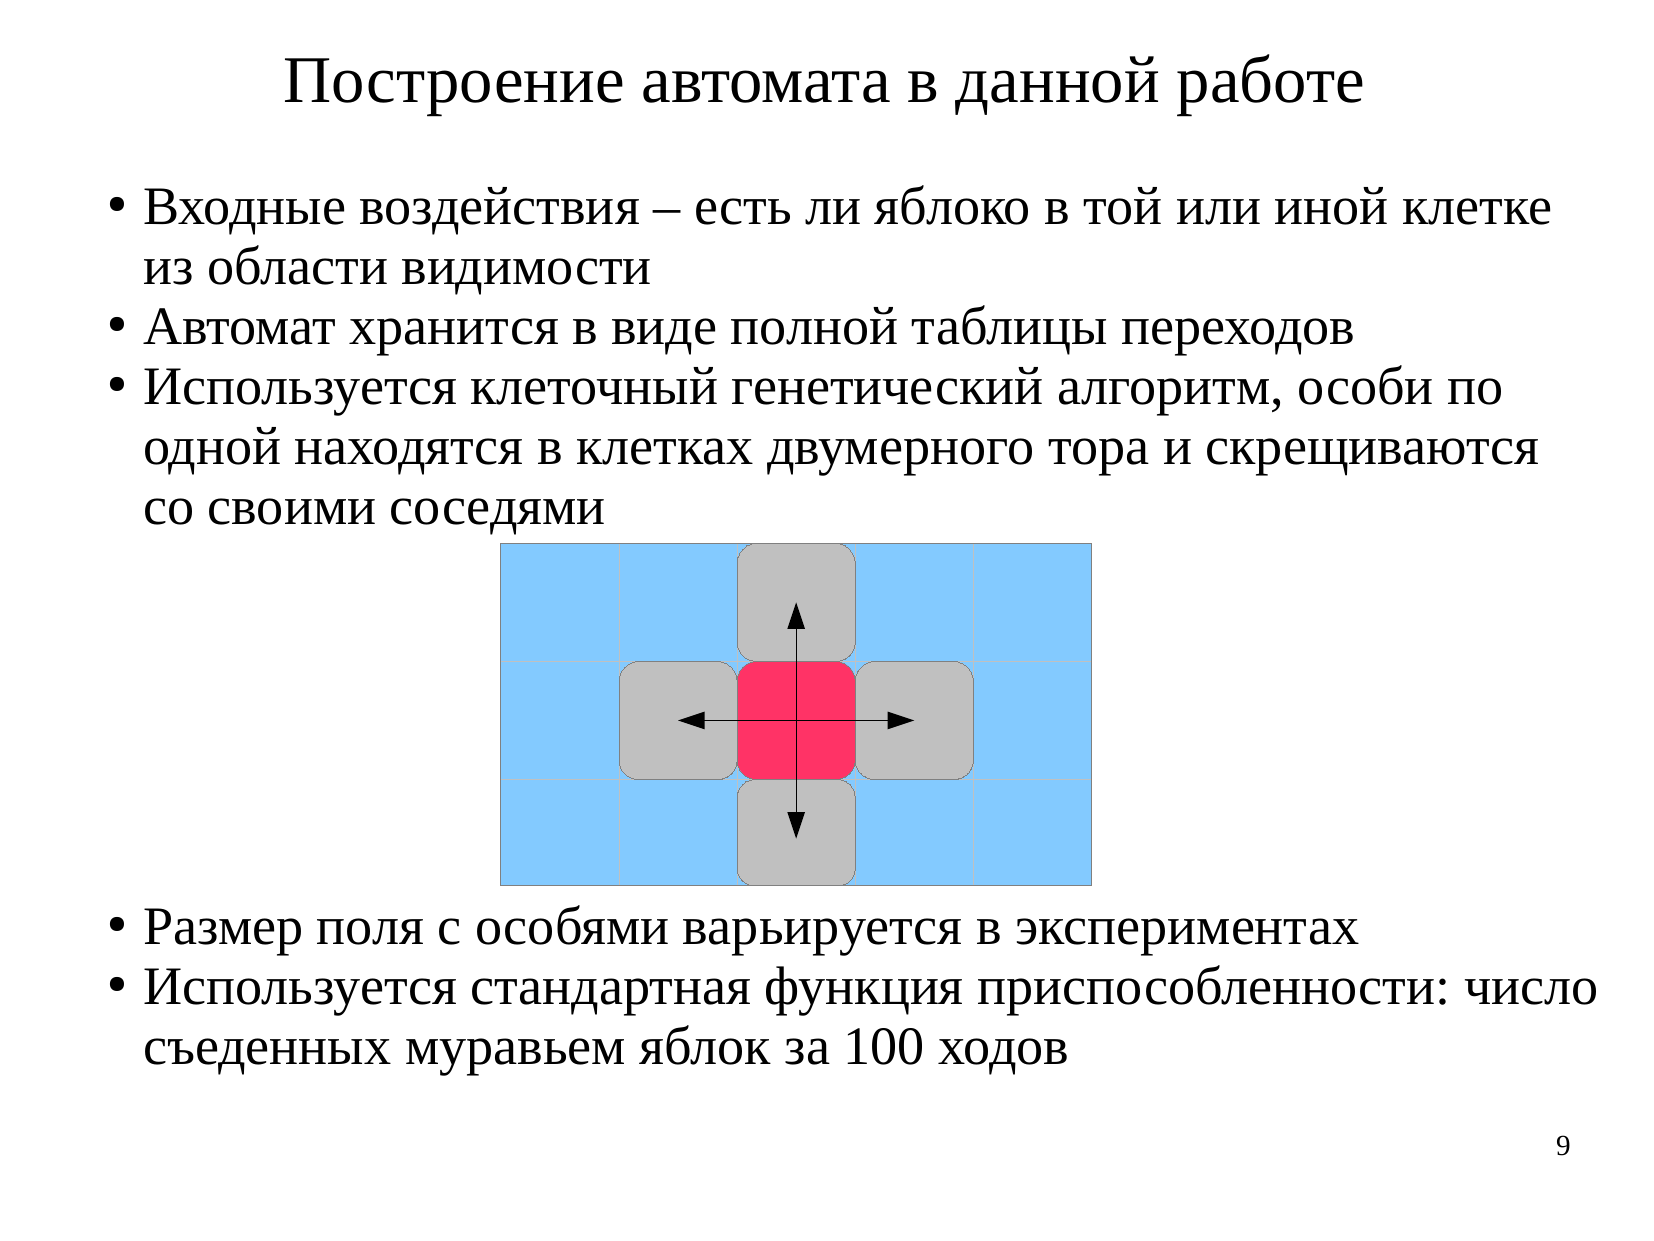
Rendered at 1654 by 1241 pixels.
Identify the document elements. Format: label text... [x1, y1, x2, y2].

text_box Построение автомата в данной работе [268, 35, 1382, 125]
text_box Входные воздействия – есть ли яблоко в той или иной клетке из области видимости Автомат хранится в виде полной таблицы переходов Используется клеточный генетический алгоритм, особи по одной находятся в клетках двумерного тора и скрещиваются со своими соседями Размер поля с особями варьируется в экспериментах Используется стандартная функция приспособленности: число съеденных муравьем яблок за 100 ходов [92, 168, 1630, 1099]
text_box [500, 543, 1092, 886]
